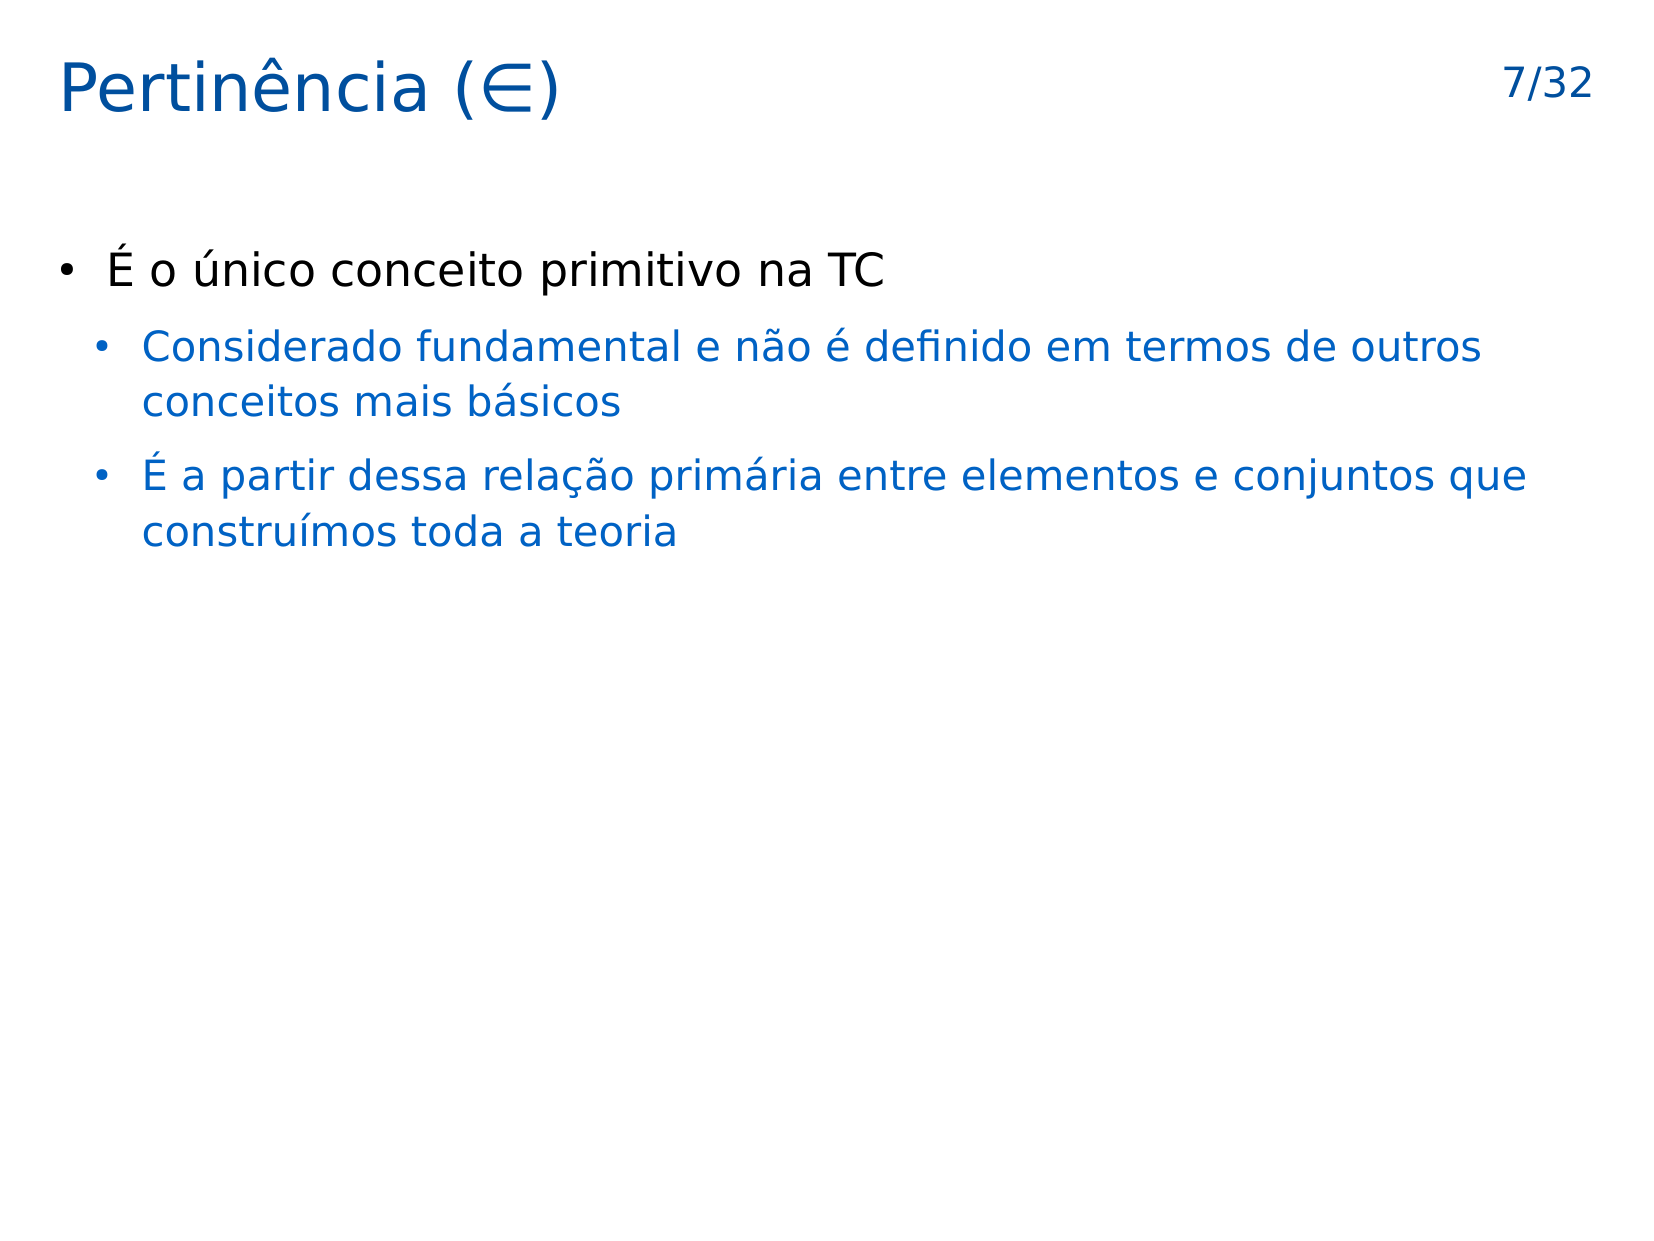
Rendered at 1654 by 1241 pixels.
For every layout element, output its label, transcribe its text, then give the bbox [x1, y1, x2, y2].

title Pertinência (∈) [59, 29, 1625, 148]
list É o único conceito primitivo na TC Considerado fundamental e não é definido em termos de outros conceitos mais básicos É a partir dessa relação primária entre elementos e conjuntos que construímos toda a teoria [59, 236, 1595, 1211]
